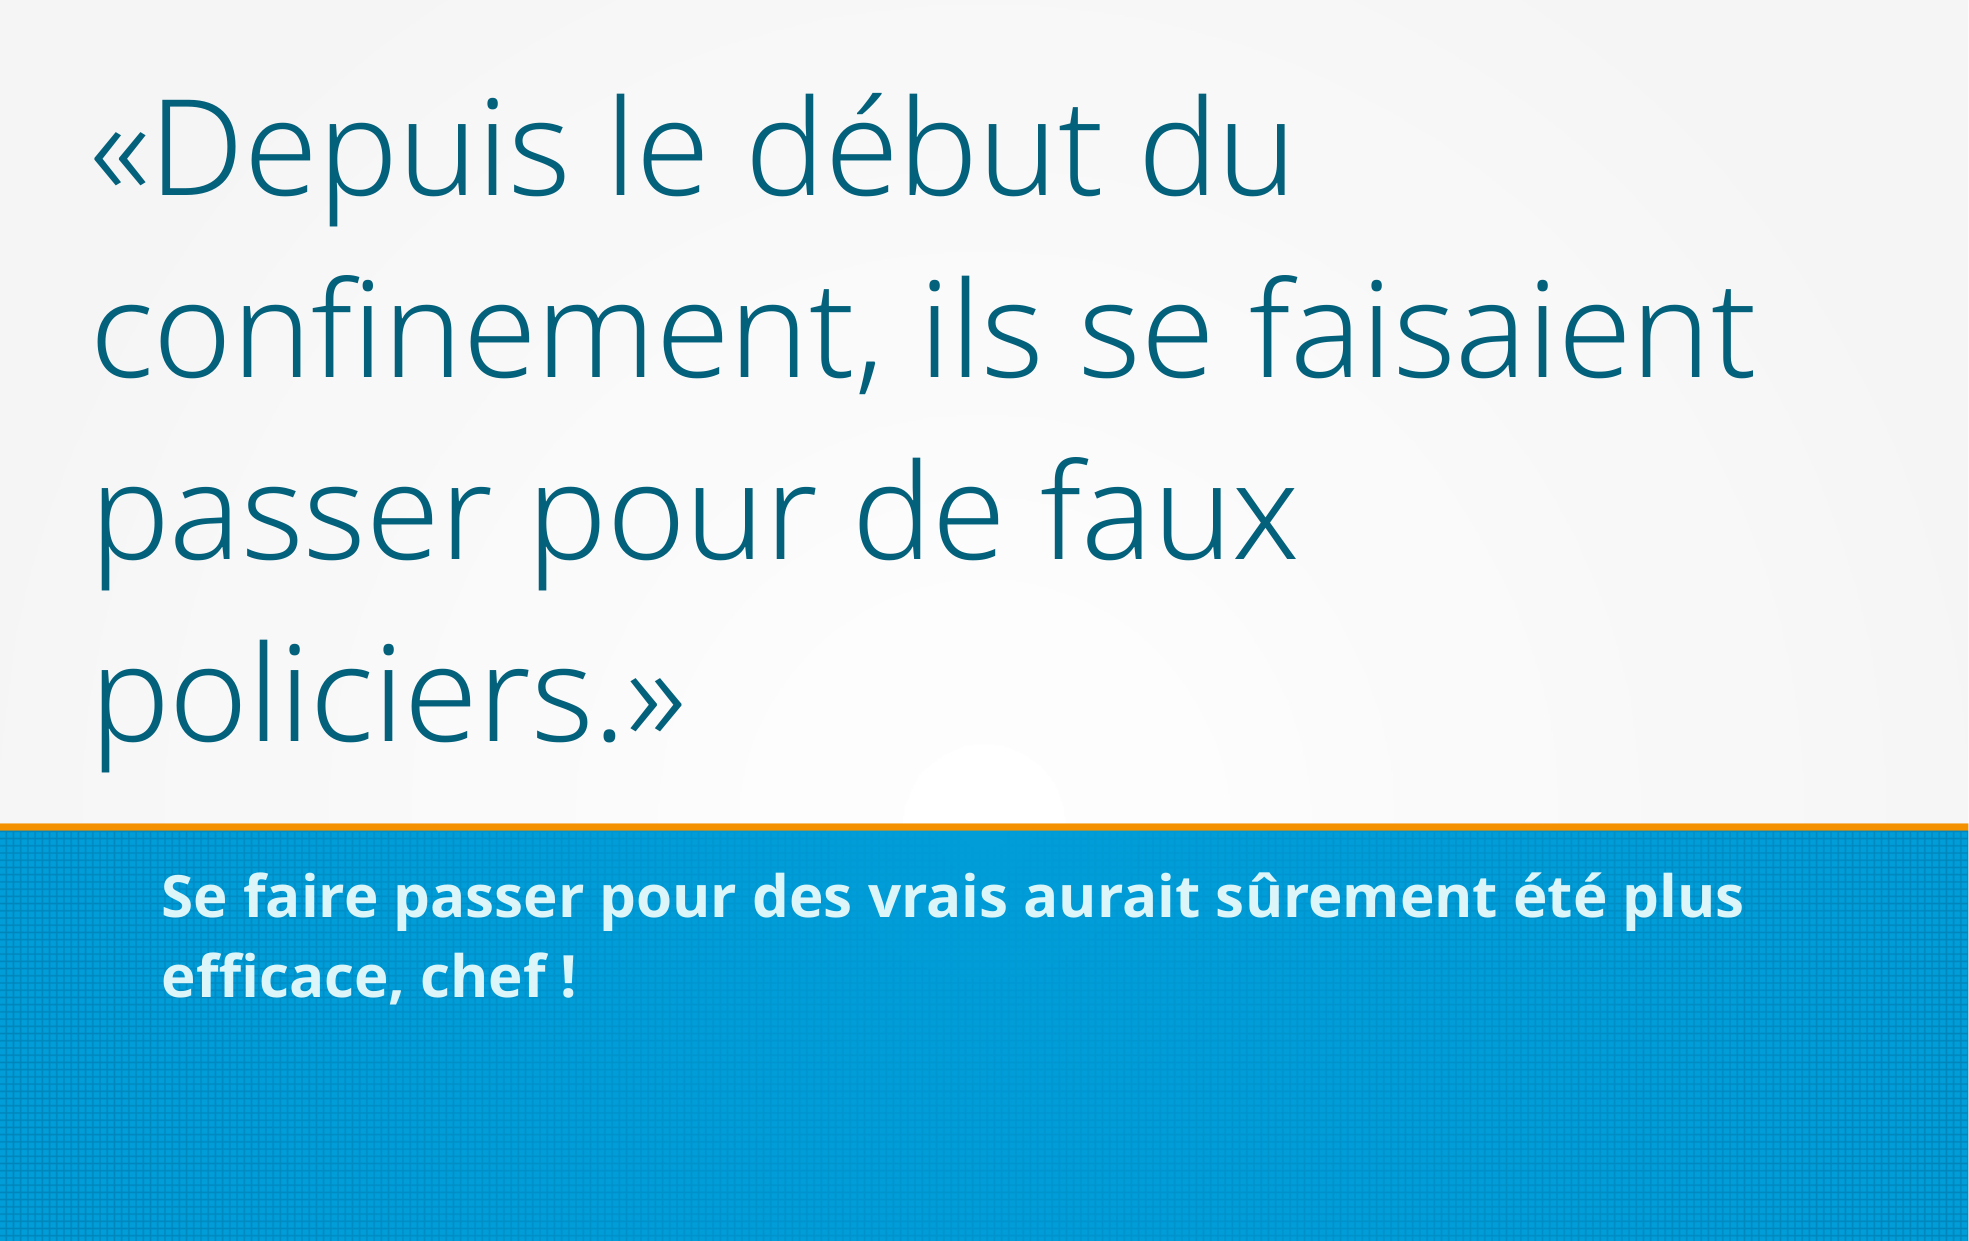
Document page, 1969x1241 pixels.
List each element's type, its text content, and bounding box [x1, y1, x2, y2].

title «Depuis le début du confinement, ils se faisaient passer pour de faux policiers.» [90, 49, 1862, 781]
picture [0, 0, 1969, 830]
list Se faire passer pour des vrais aurait sûrement été plus efficace, chef ! [90, 855, 1861, 1111]
